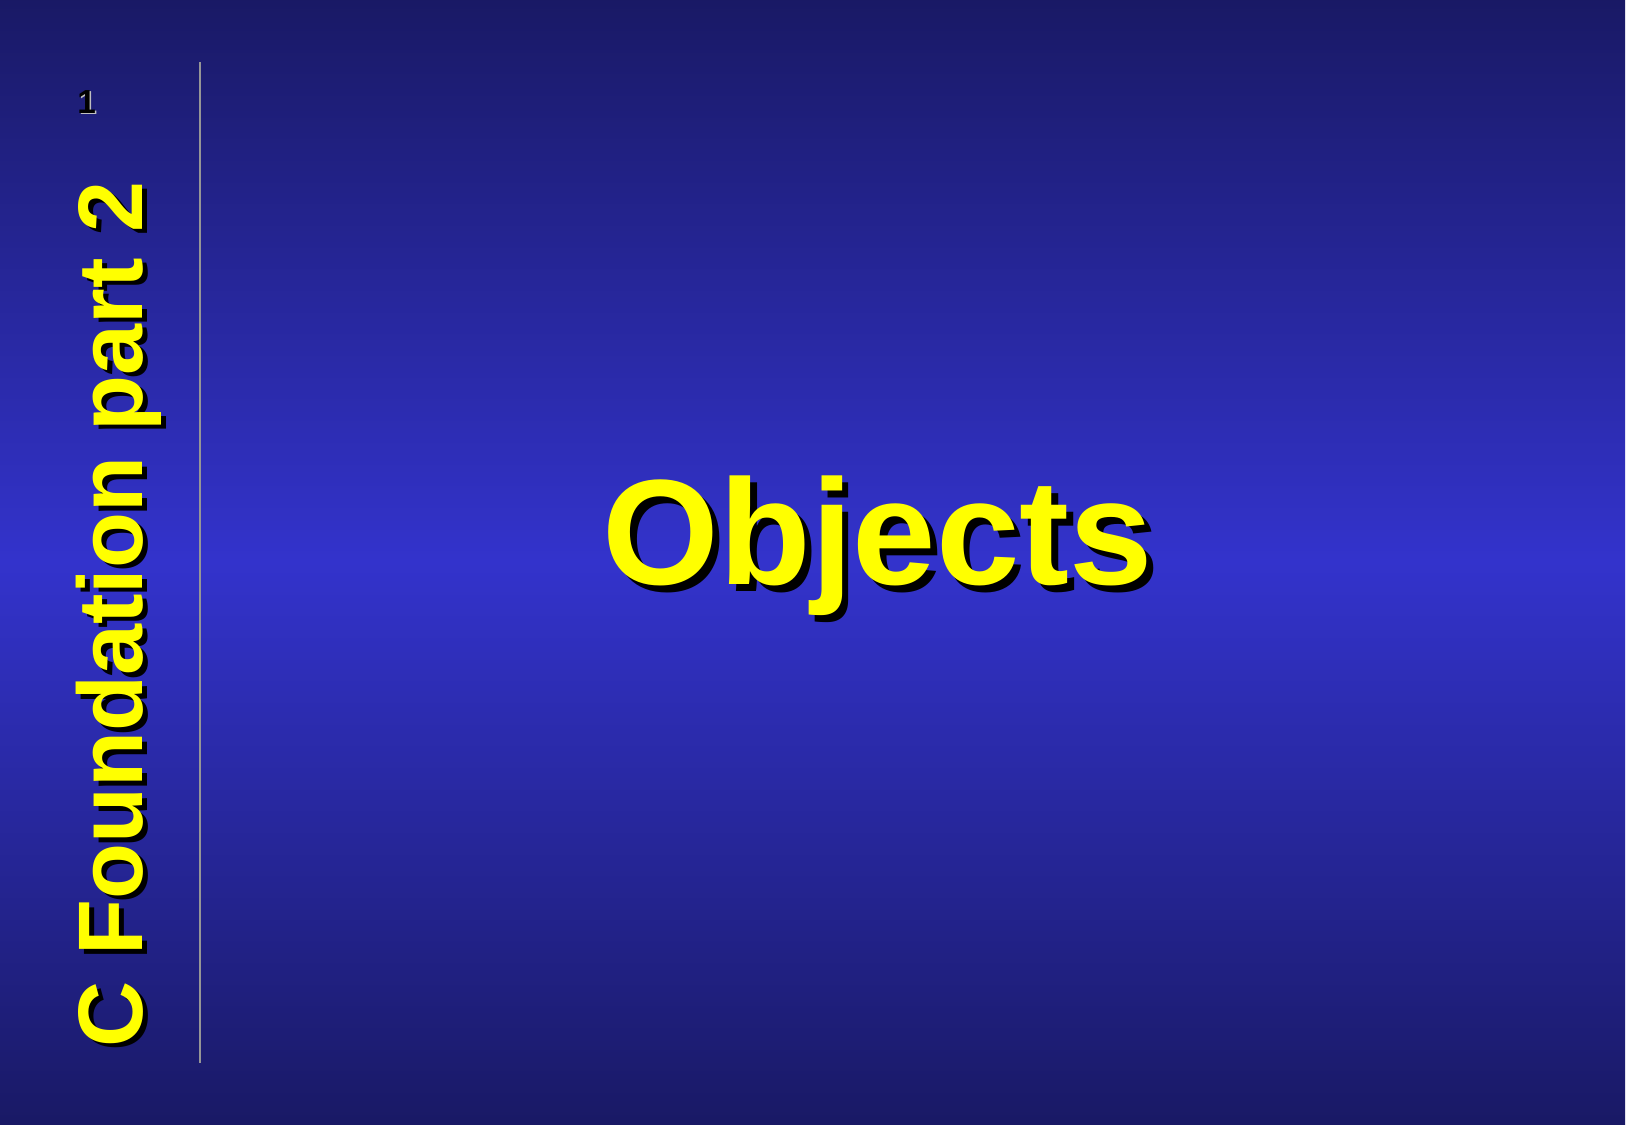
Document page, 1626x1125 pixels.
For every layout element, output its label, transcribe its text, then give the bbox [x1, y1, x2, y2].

title C Foundation part 2 [37, 162, 176, 1063]
text_box Objects [587, 426, 1169, 622]
